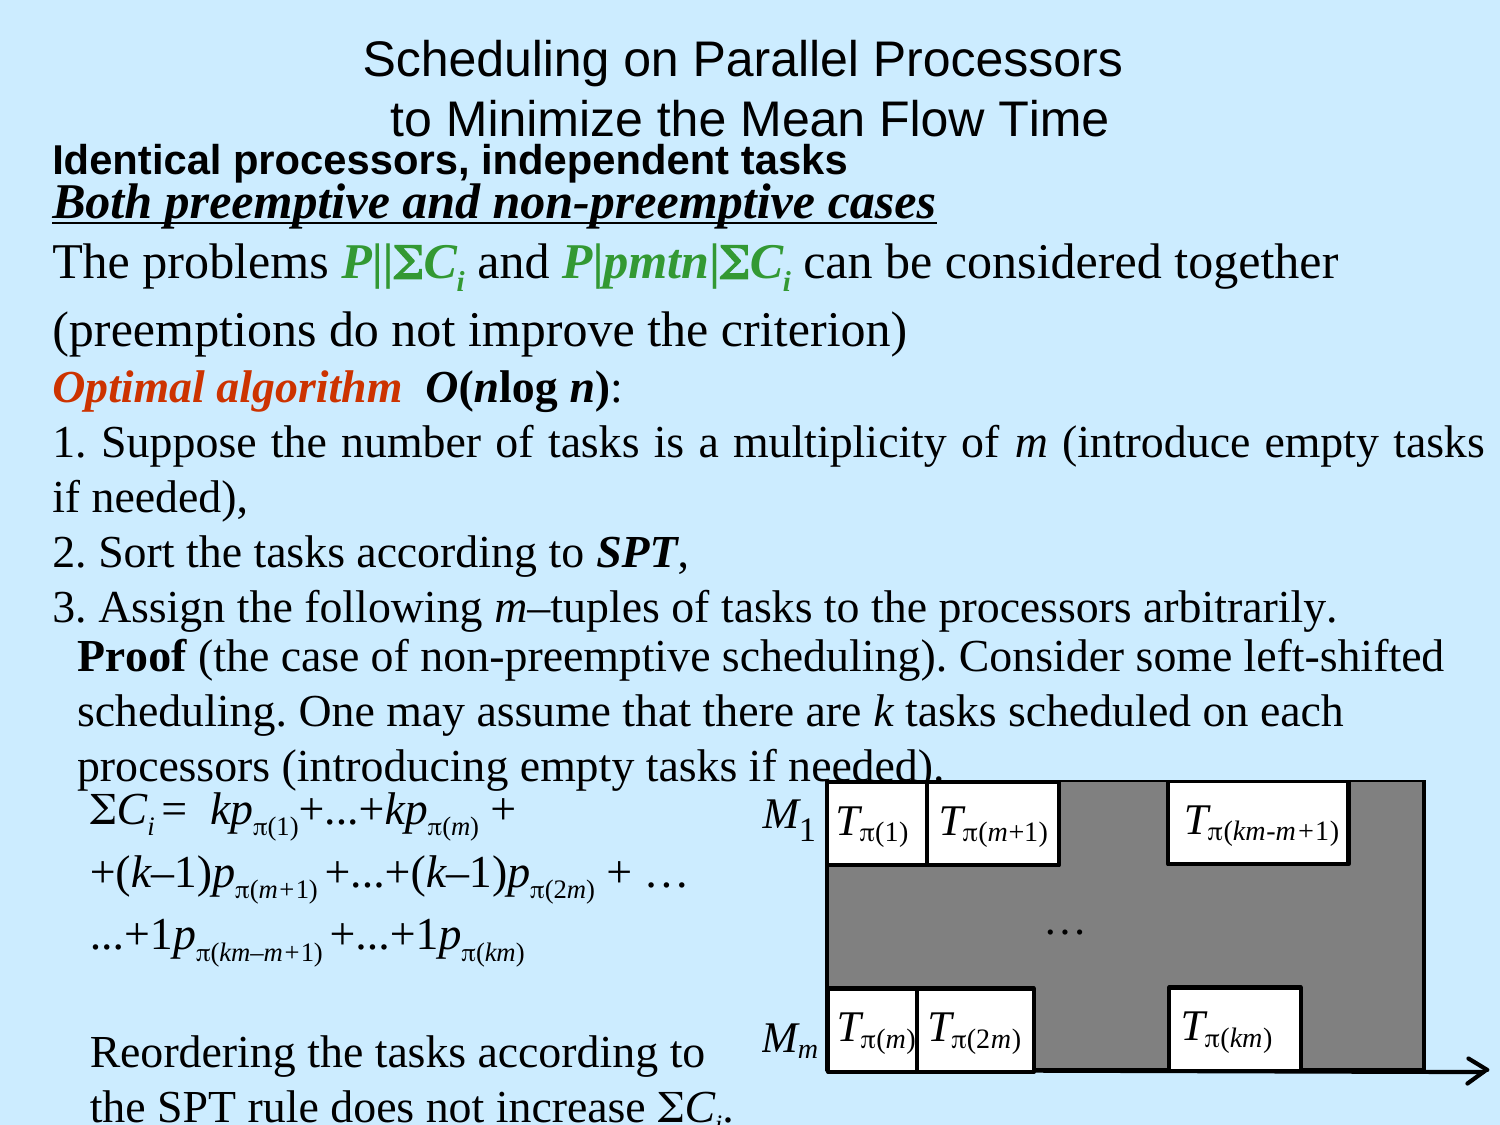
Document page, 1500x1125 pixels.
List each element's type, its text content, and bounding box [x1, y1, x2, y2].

text_box Ci = kp(1)+...+kp(m) + +(k–1)p(m+1) +...+(k–1)p(2m) + … ...+1p(km–m+1) +...+1p(km) Reordering the tasks according to the SPT rule does not increase Ci. [75, 770, 763, 1125]
title Scheduling on Parallel Processors to Minimize the Mean Flow Time [0, 24, 1500, 149]
chart [763, 780, 1493, 1091]
text_box Proof (the case of non-preemptive scheduling). Consider some left-shifted scheduling. One may assume that there are k tasks scheduled on each processors (introducing empty tasks if needed). [62, 640, 1463, 799]
text_box Identical processors, independent tasks [37, 125, 1500, 191]
text_box Both preemptive and non-preemptive cases The problems P||Ci and P|pmtn|Ci can be considered together (preemptions do not improve the criterion) Optimal algorithm O(nlog n): 1. Suppose the number of tasks is a multiplicity of m (introduce empty tasks if needed), 2. Sort the tasks according to SPT, 3. Assign the following m–tuples of tasks to the processors arbitrarily. [37, 191, 1500, 640]
